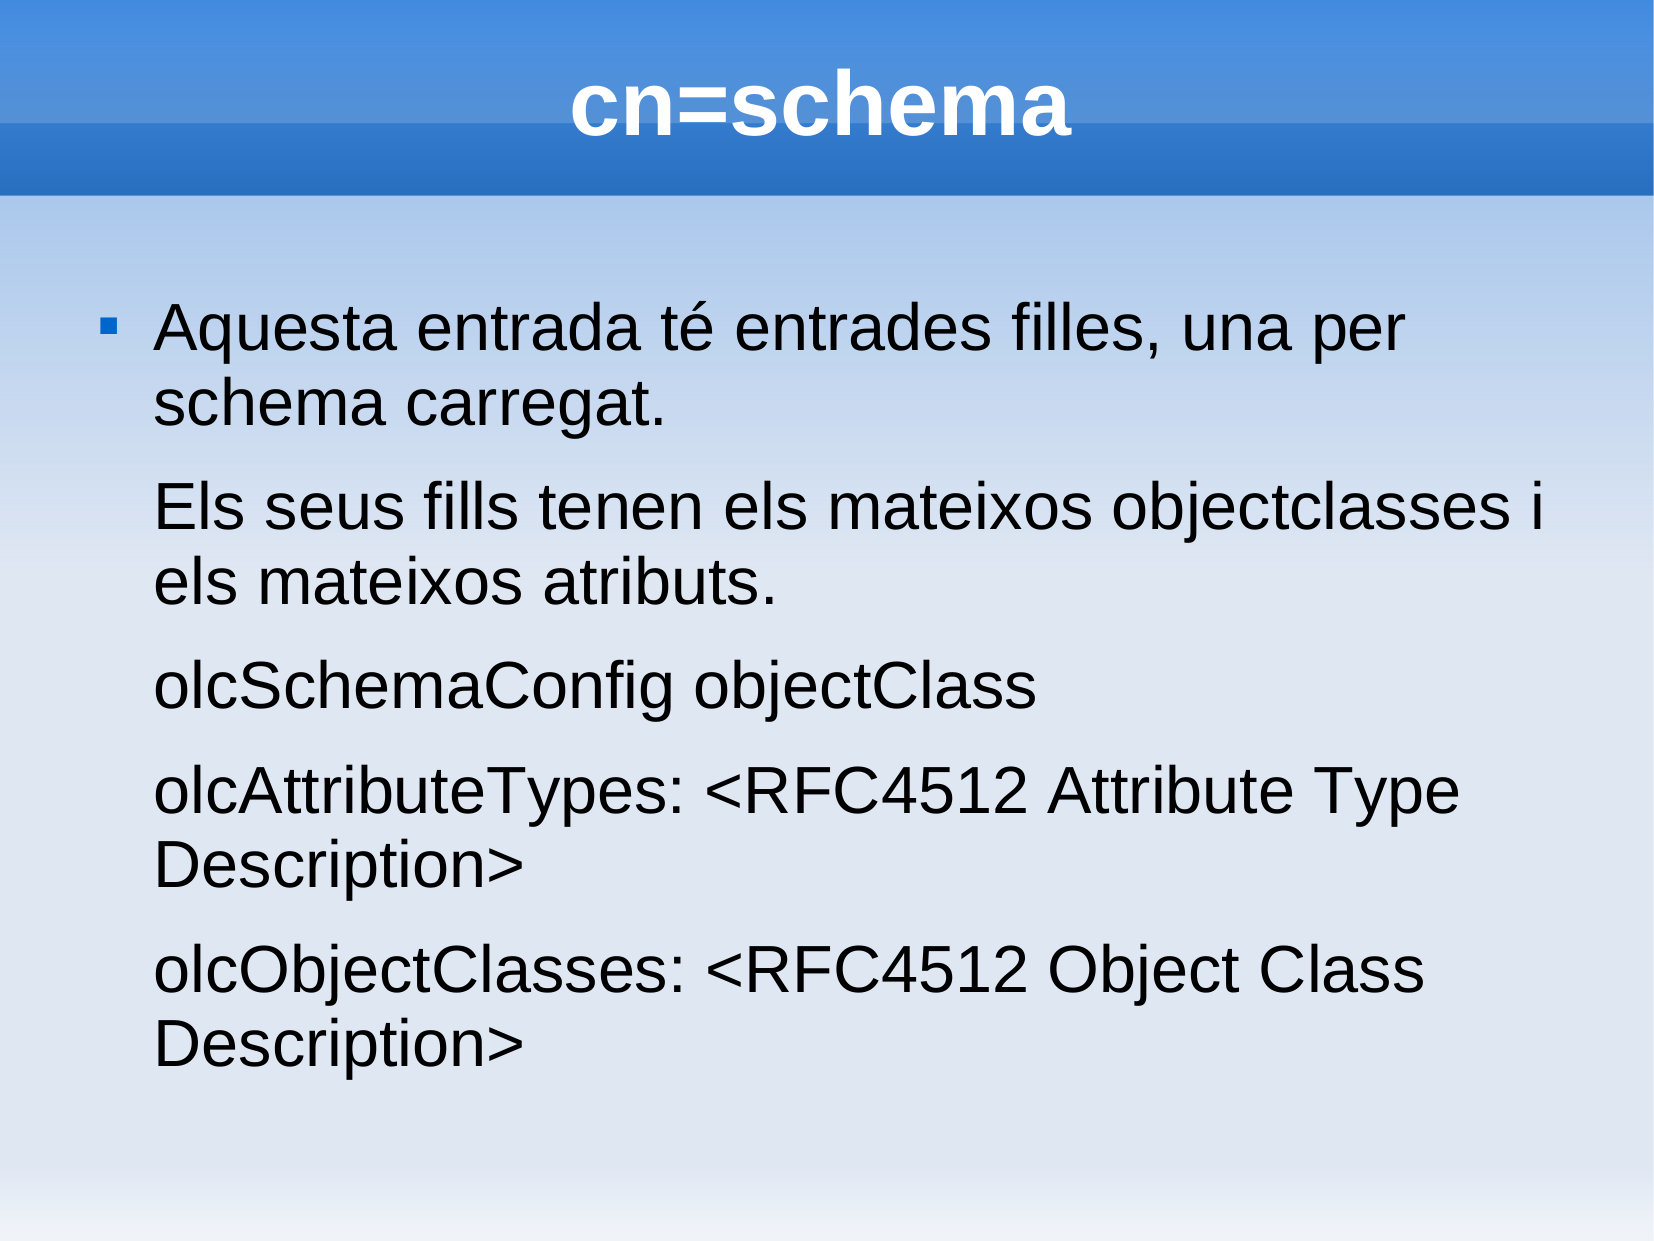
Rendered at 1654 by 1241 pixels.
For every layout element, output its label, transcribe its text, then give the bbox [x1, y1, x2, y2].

title cn=schema [76, 0, 1565, 208]
list Aquesta entrada té entrades filles, una per schema carregat. Els seus fills tenen els mateixos objectclasses i els mateixos atributs. olcSchemaConfig objectClass olcAttributeTypes: <RFC4512 Attribute Type Description> olcObjectClasses: <RFC4512 Object Class Description> [82, 290, 1571, 1109]
picture [0, 0, 1654, 1241]
